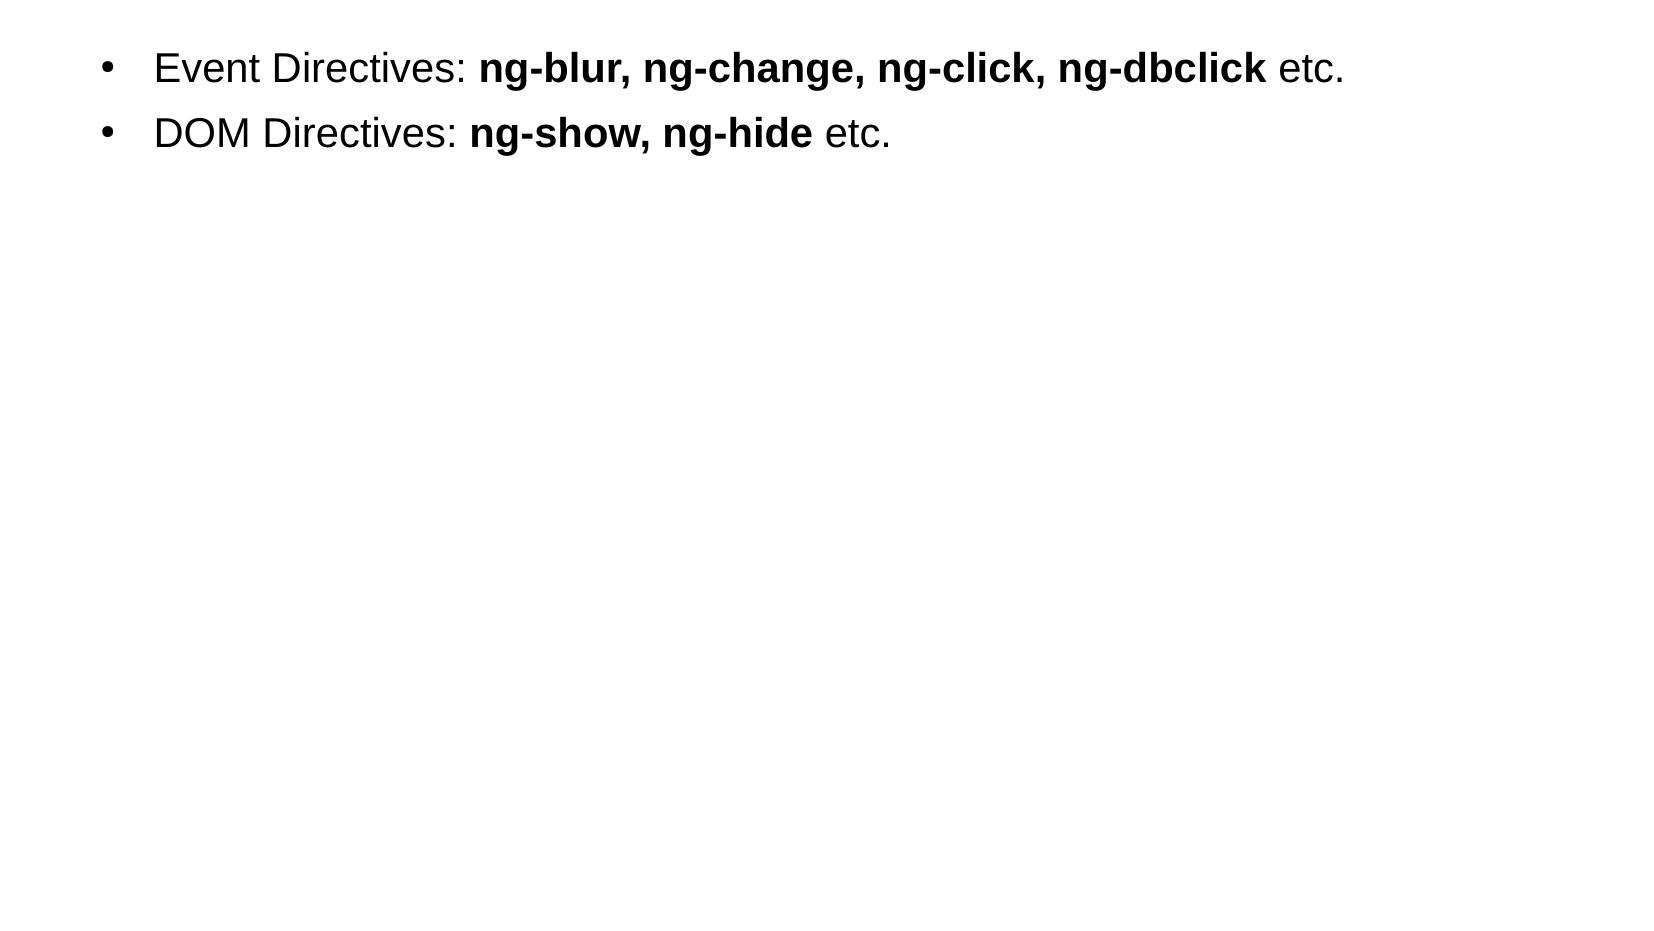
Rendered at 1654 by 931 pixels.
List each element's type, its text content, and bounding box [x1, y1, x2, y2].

list Event Directives: ng-blur, ng-change, ng-click, ng-dbclick etc. DOM Directives: ng-show, ng-hide etc. [82, 45, 1571, 796]
